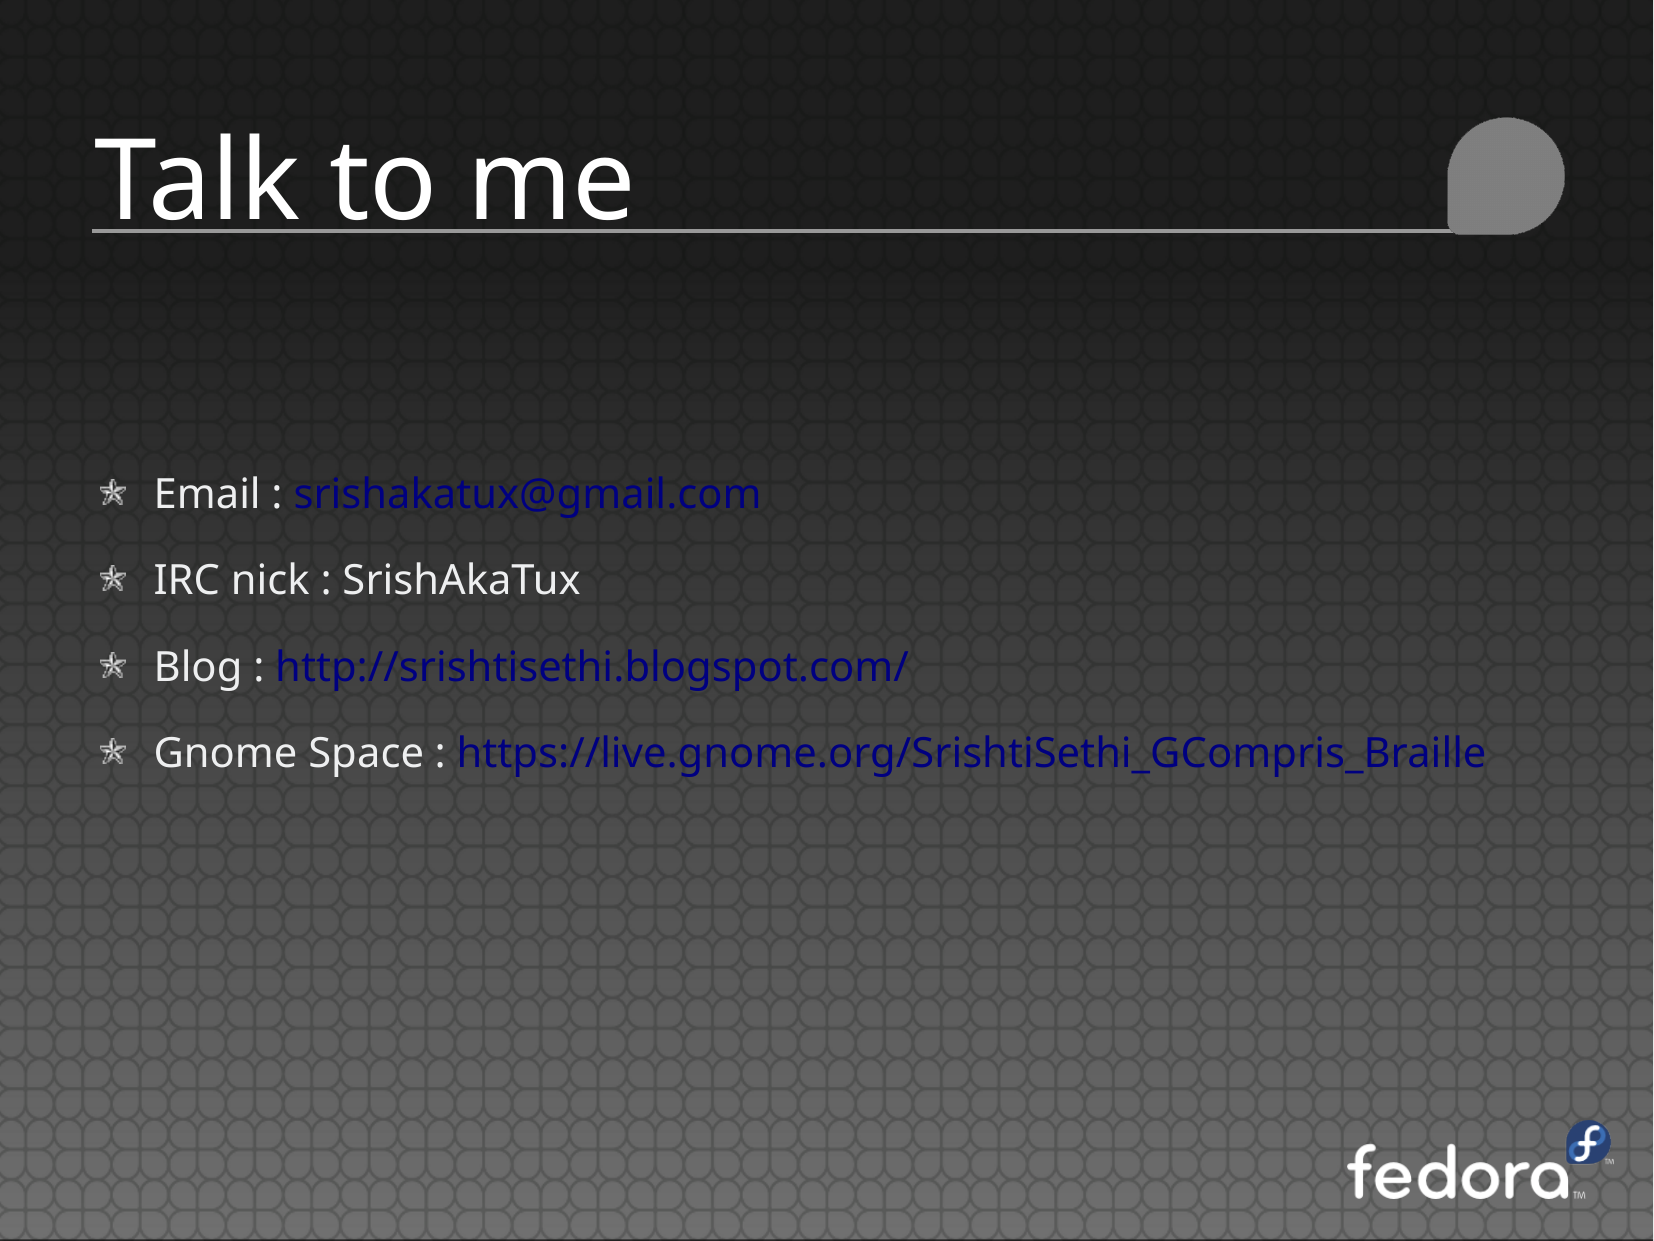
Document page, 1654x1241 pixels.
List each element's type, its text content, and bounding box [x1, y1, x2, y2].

picture [0, 0, 1654, 1241]
title Talk to me [94, 100, 1425, 251]
list Email : srishakatux@gmail.com IRC nick : SrishAkaTux Blog : http://srishtisethi.blogspot.com/ Gnome Space : https://live.gnome.org/SrishtiSethi_GCompris_Braille [82, 290, 1571, 1095]
